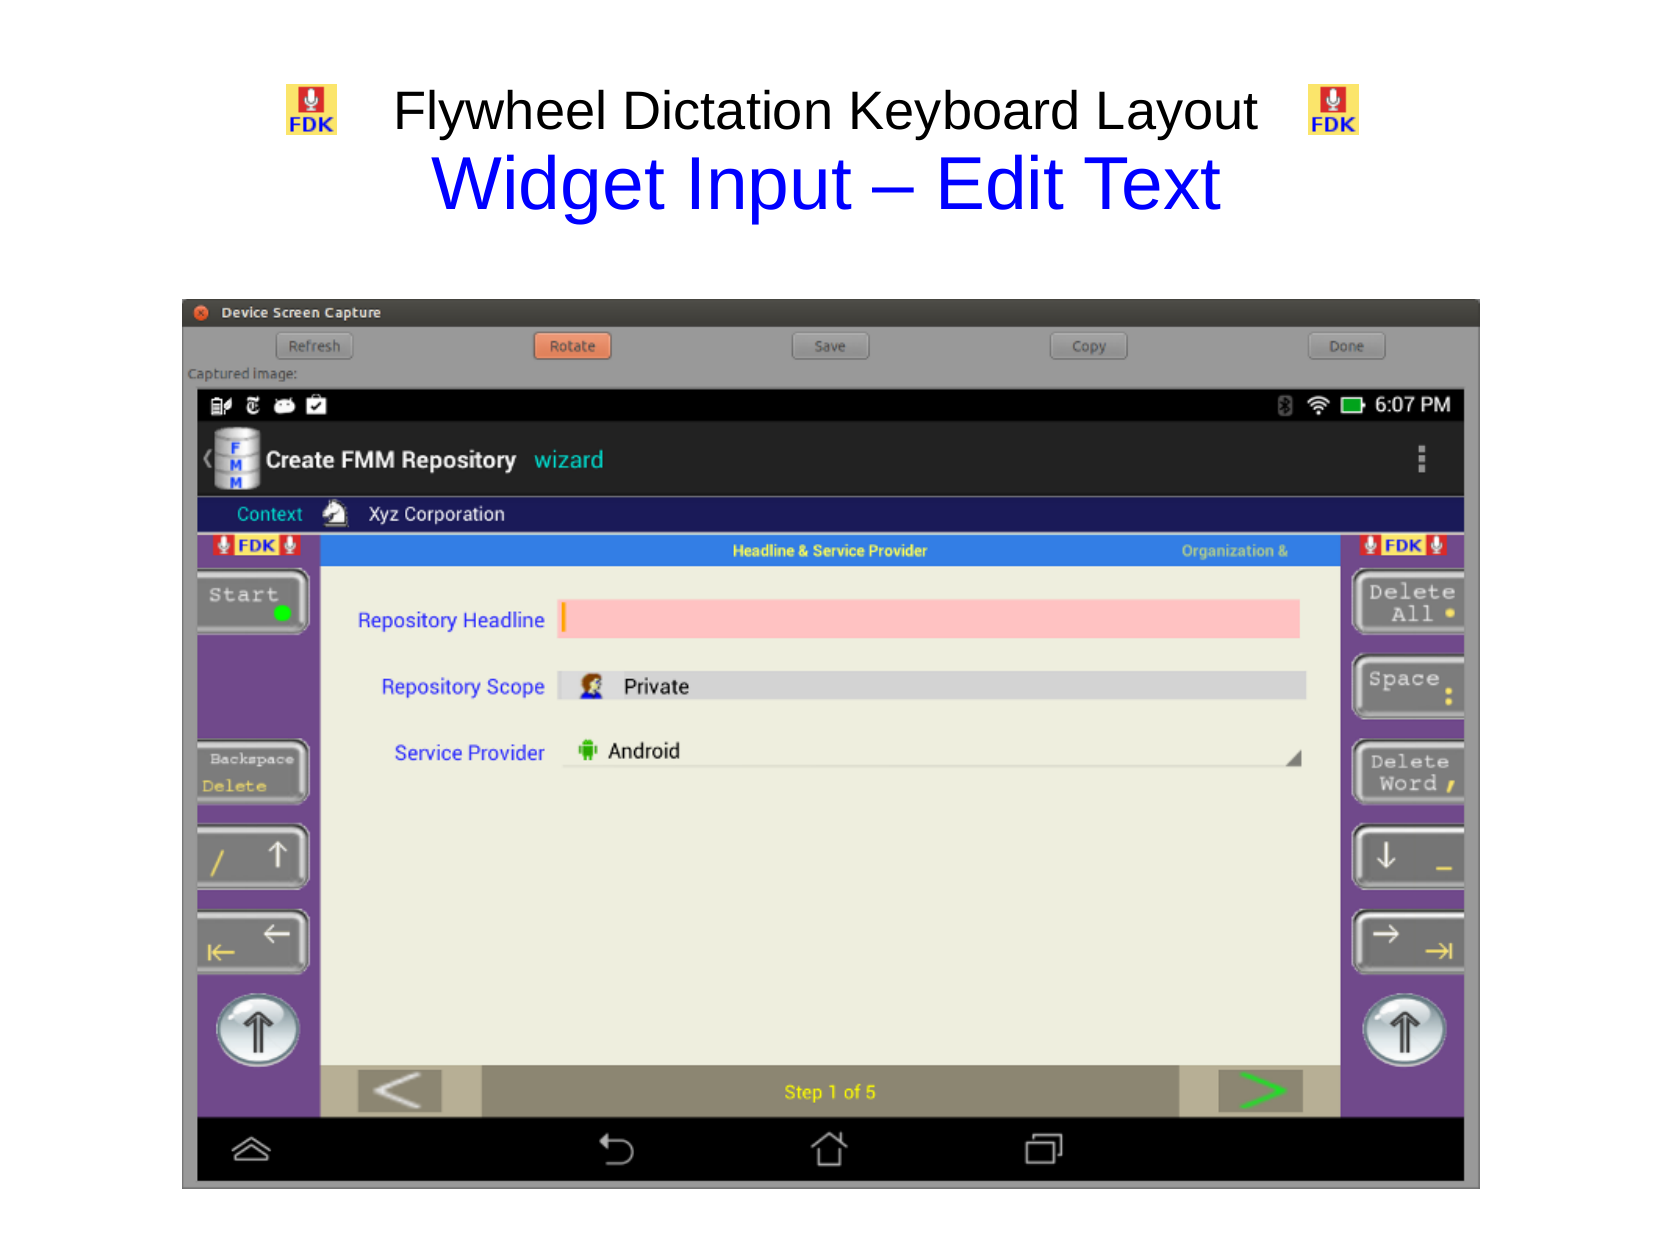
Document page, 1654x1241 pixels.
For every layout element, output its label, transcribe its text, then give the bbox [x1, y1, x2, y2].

picture [1308, 84, 1359, 136]
title Flywheel Dictation Keyboard Layout Widget Input – Edit Text [82, 49, 1571, 257]
picture [182, 299, 1480, 1190]
picture [286, 84, 337, 136]
